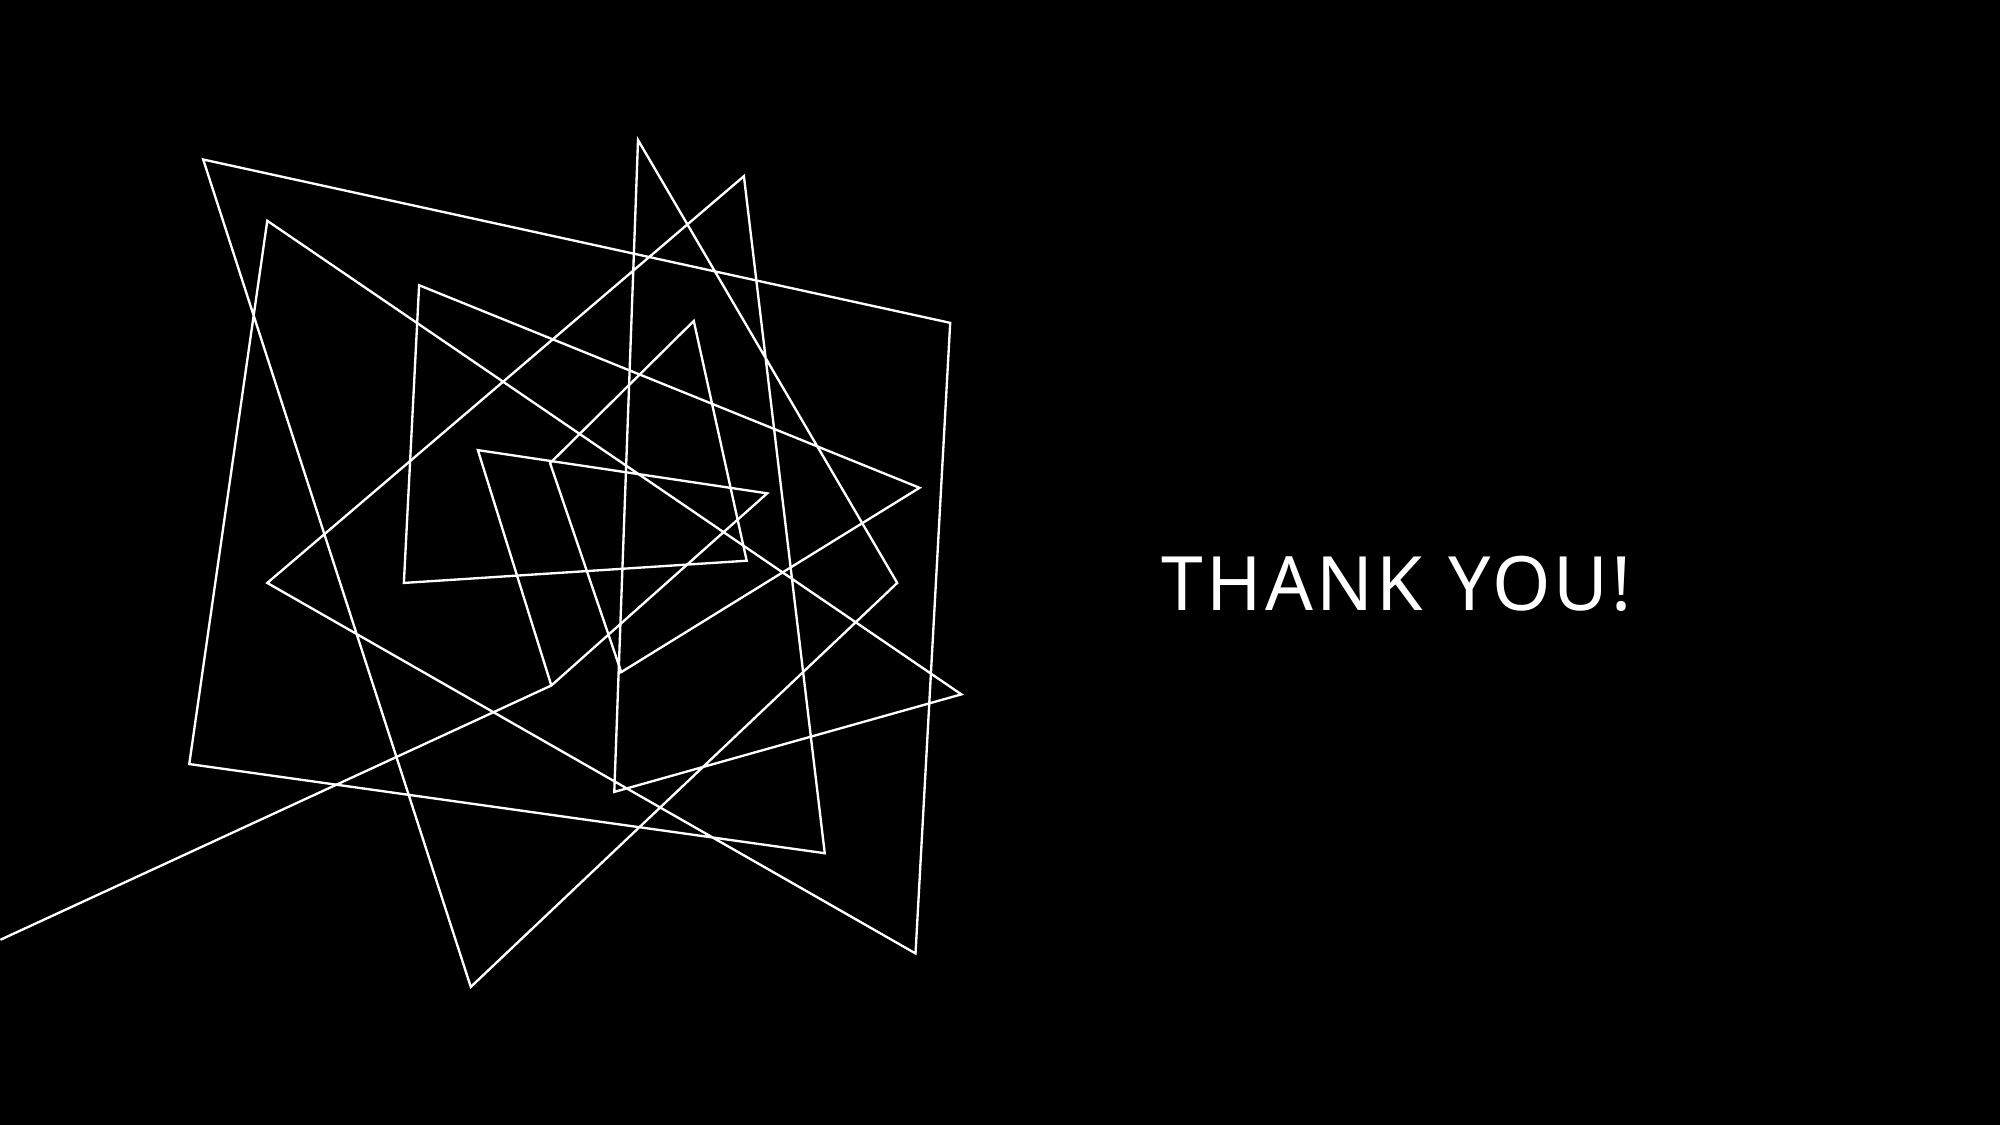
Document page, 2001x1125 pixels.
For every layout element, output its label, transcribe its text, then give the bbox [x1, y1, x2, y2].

title Thank you! [1146, 352, 1833, 634]
